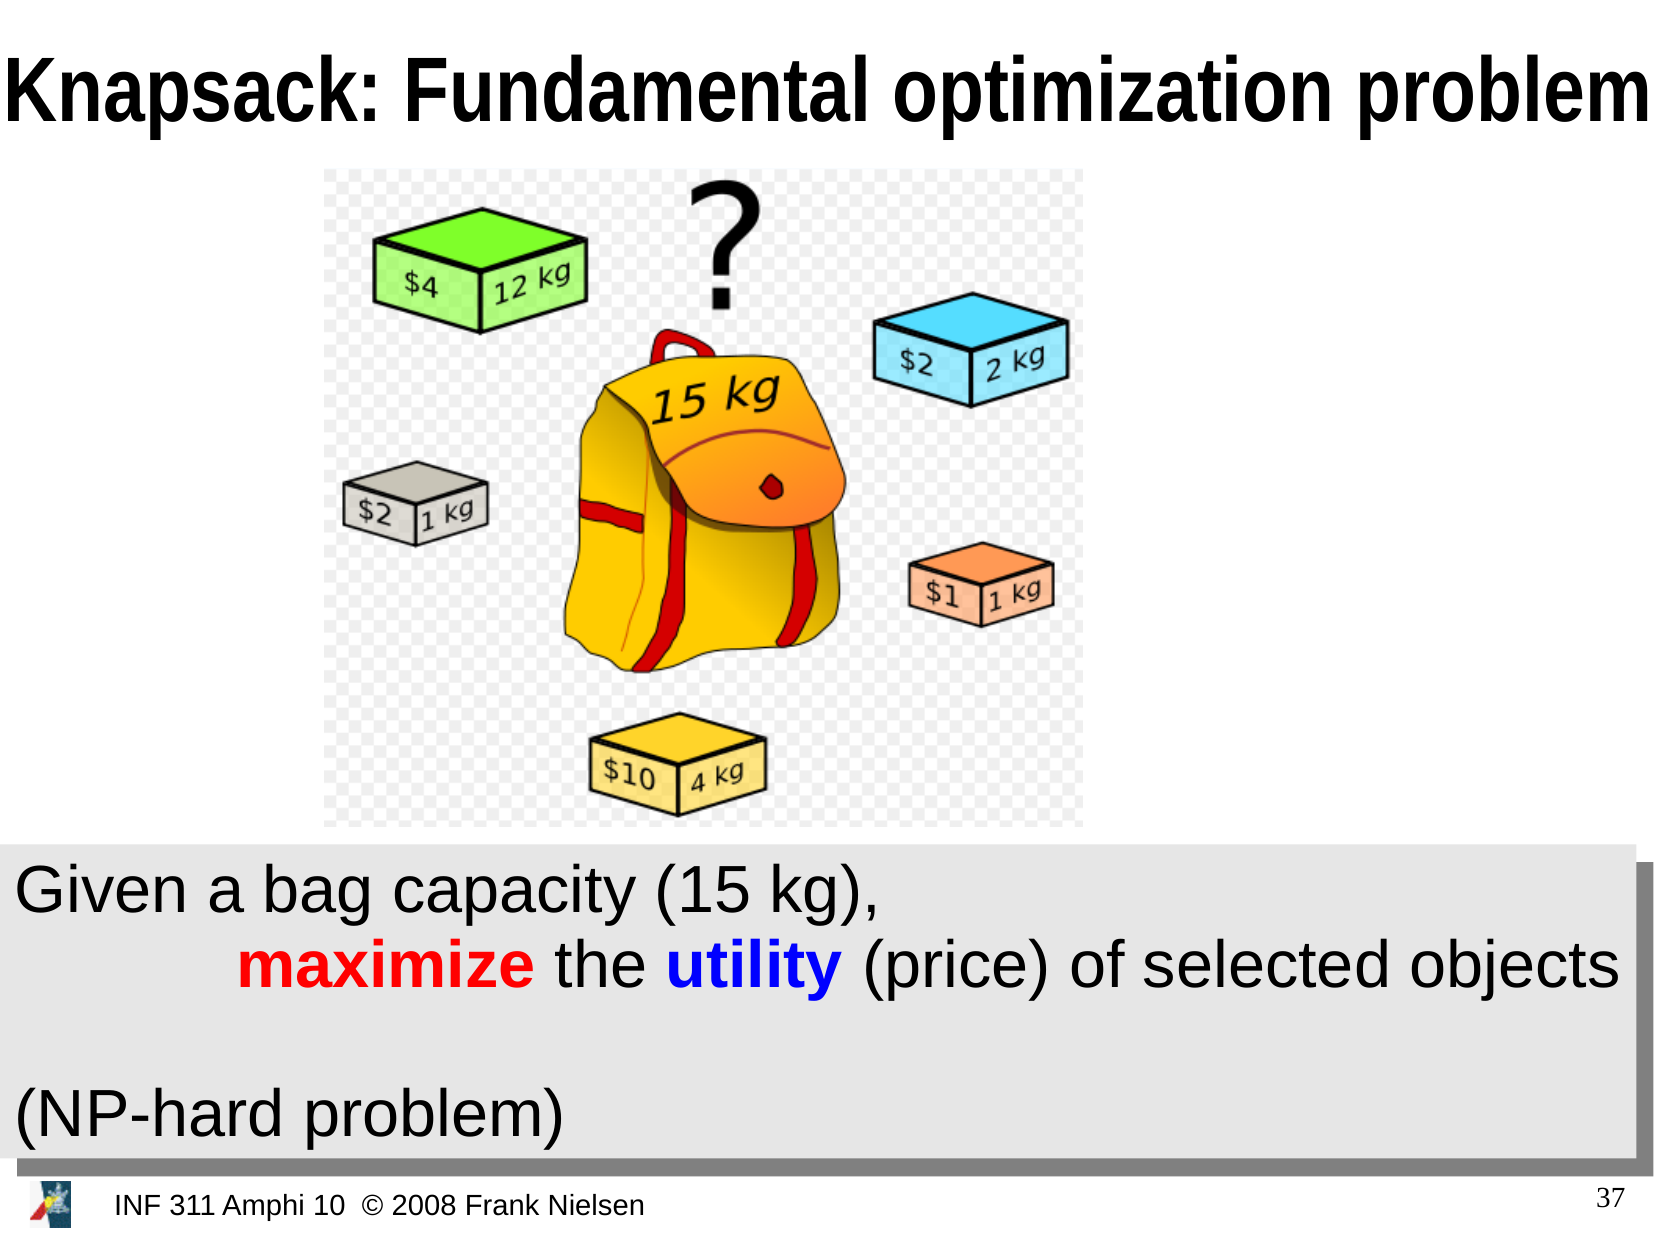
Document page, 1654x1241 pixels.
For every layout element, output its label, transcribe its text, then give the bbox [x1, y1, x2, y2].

picture [29, 1181, 71, 1228]
picture [324, 168, 1083, 827]
text_box Knapsack: Fundamental optimization problem [0, 27, 1654, 148]
text_box Given a bag capacity (15 kg), maximize the utility (price) of selected objects (NP-hard problem) [0, 844, 1637, 1159]
